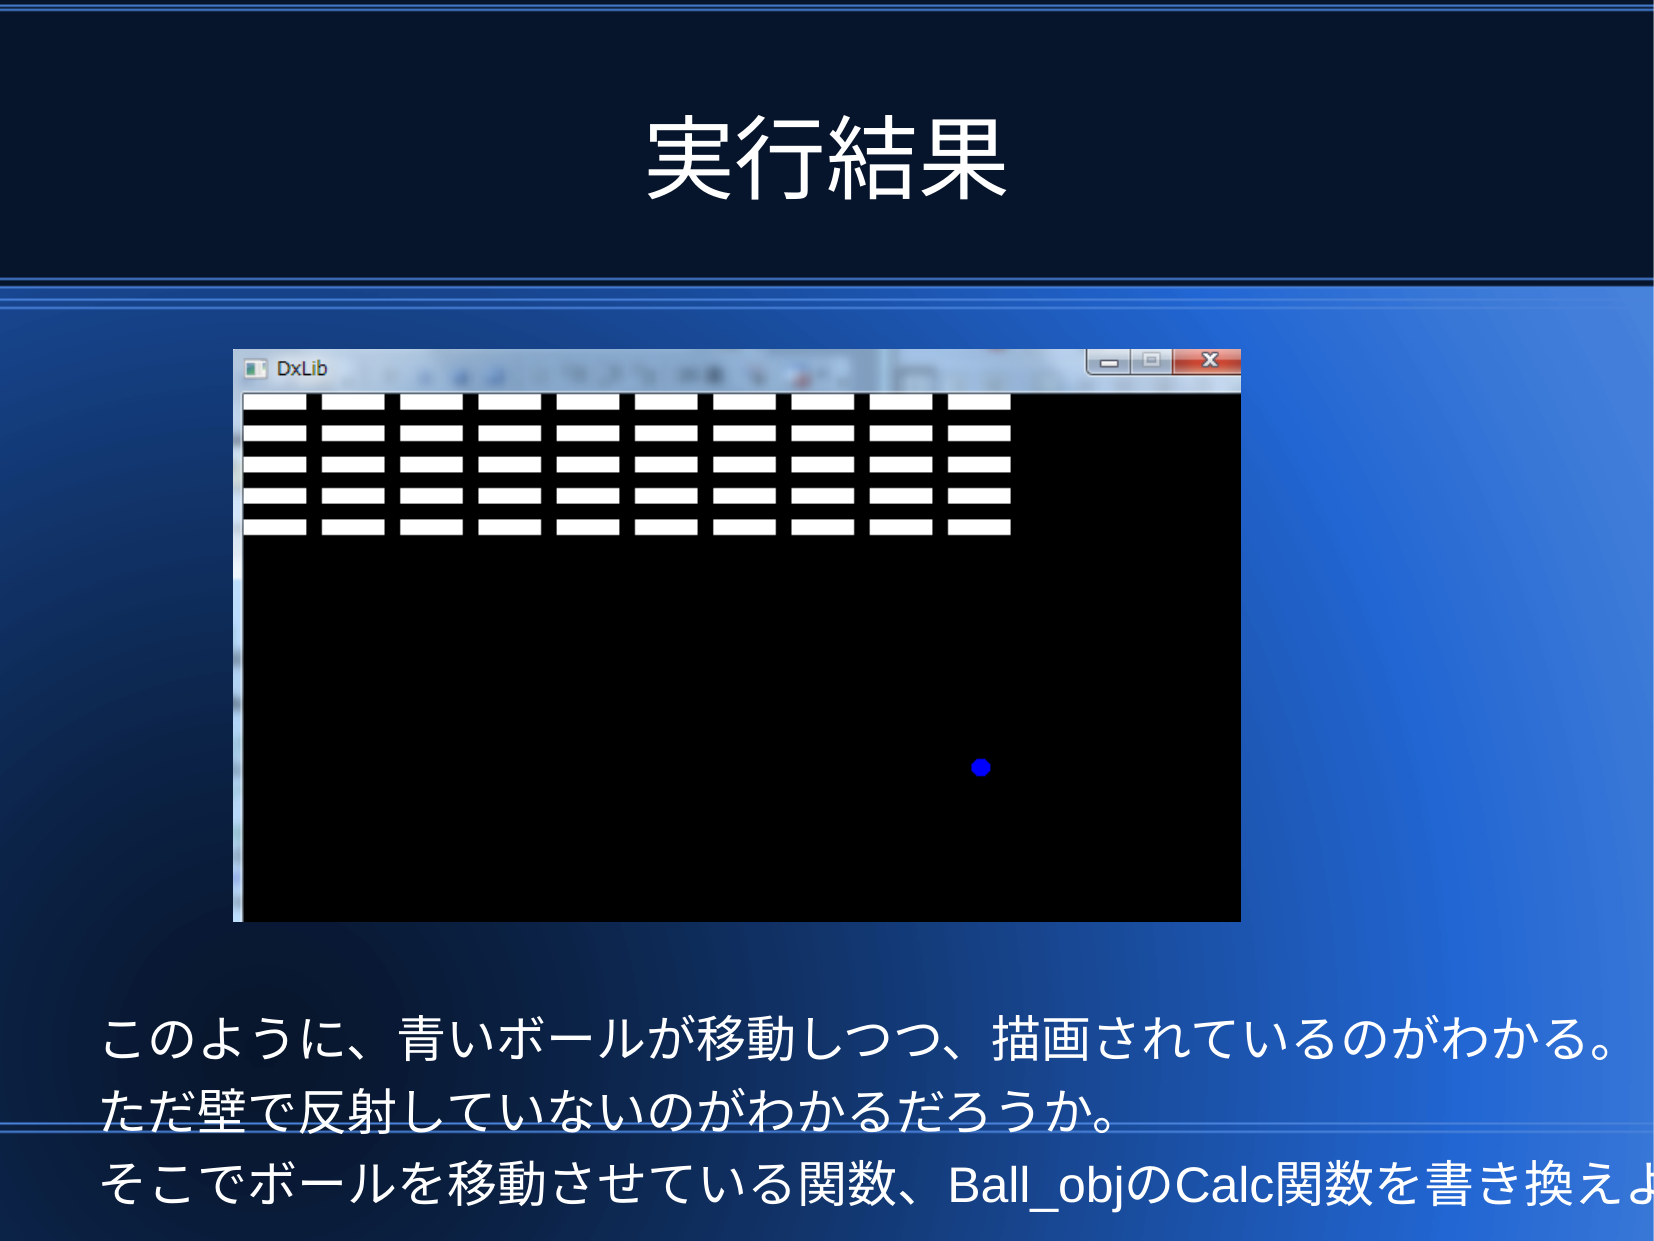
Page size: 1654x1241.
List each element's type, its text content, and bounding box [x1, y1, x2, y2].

picture [1282, 1165, 1293, 1169]
text_box このように、青いボールが移動しつつ、描画されているのがわかる。 ただ壁で反射していないのがわかるだろうか。 そこでボールを移動させている関数、Ball_objのCalc関数を書き換えよう。 [82, 992, 1654, 1163]
picture [1634, 1192, 1647, 1201]
title 実行結果 [82, 49, 1571, 257]
picture [857, 1190, 865, 1196]
picture [1547, 1167, 1558, 1172]
picture [828, 1171, 839, 1176]
picture [0, 0, 1654, 1241]
picture [805, 1171, 816, 1176]
picture [1305, 1171, 1316, 1176]
picture [805, 1165, 816, 1169]
picture [513, 1163, 530, 1200]
picture [1356, 1173, 1365, 1188]
picture [1305, 1165, 1316, 1169]
picture [860, 1163, 881, 1202]
picture [1536, 1163, 1548, 1172]
picture [1337, 1163, 1358, 1202]
picture [828, 1165, 839, 1169]
picture [879, 1173, 888, 1188]
picture [477, 1187, 490, 1194]
picture [476, 1167, 488, 1174]
picture [1334, 1190, 1342, 1196]
picture [1282, 1171, 1293, 1176]
